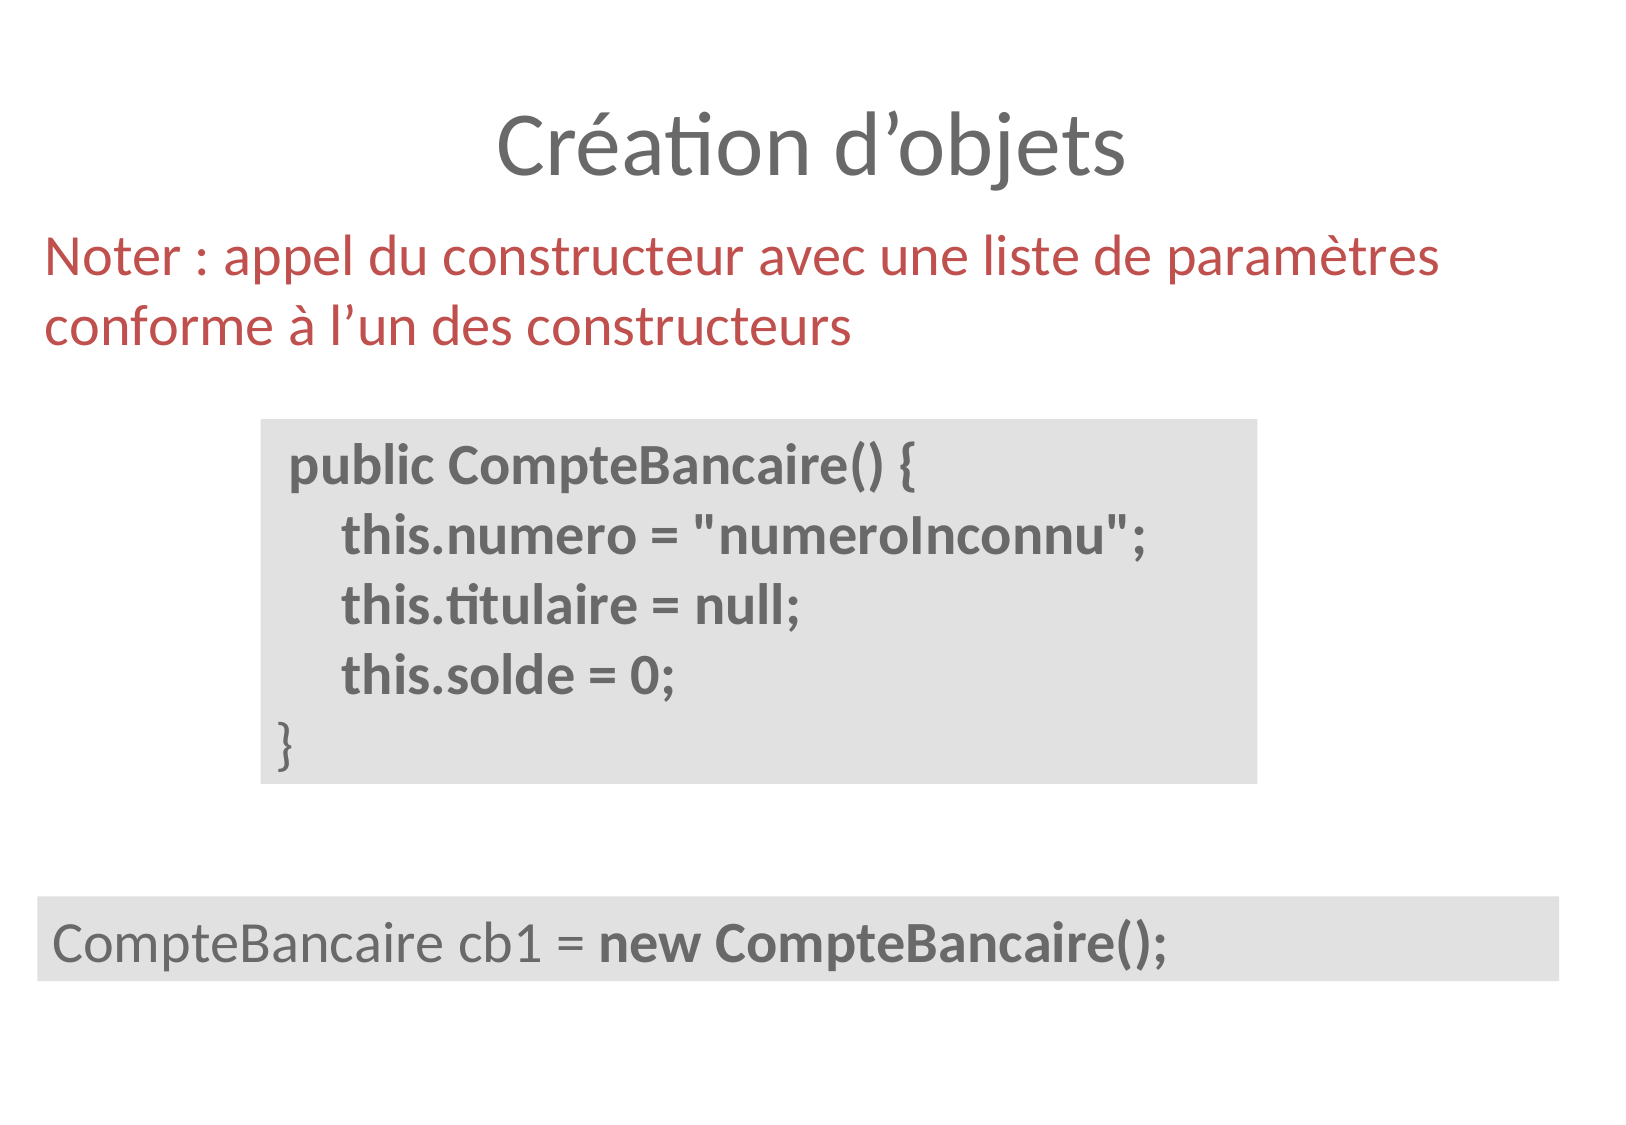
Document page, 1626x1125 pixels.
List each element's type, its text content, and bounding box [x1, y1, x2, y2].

list Noter : appel du constructeur avec une liste de paramètres conforme à l’un des constructeurs [29, 209, 1524, 556]
title Création d’objets [81, 45, 1544, 233]
text_box CompteBancaire cb1 = new CompteBancaire(); [37, 896, 1560, 982]
text_box public CompteBancaire() { this.numero = "numeroInconnu"; this.titulaire = null; this.solde = 0; } [260, 419, 1258, 784]
